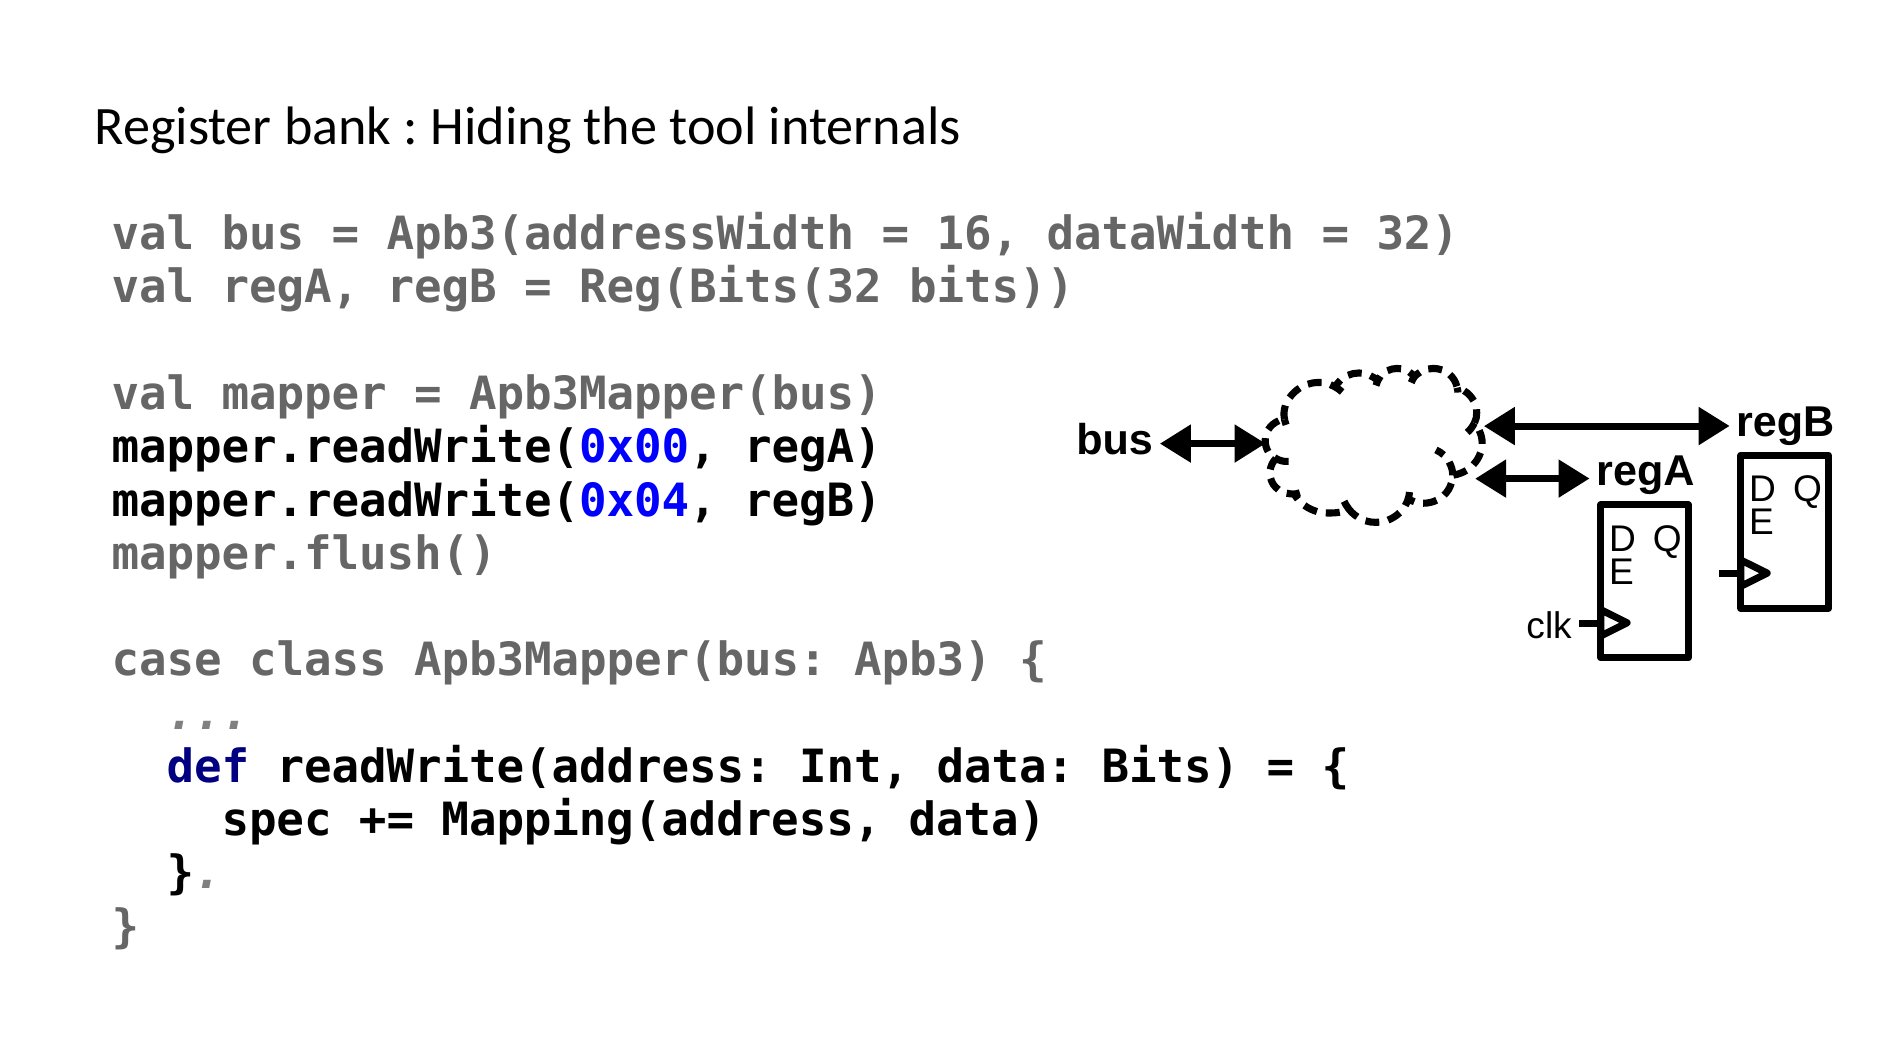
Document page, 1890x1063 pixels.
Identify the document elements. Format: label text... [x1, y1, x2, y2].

picture [1039, 364, 1861, 662]
title Register bank : Hiding the tool internals [94, 42, 1796, 220]
text_box val bus = Apb3(addressWidth = 16, dataWidth = 32) val regA, regB = Reg(Bits(32 bits)) val mapper = Apb3Mapper(bus) mapper.readWrite(0x00, regA) mapper.readWrite(0x04, regB) mapper.flush() case class Apb3Mapper(bus: Apb3) { ... def readWrite(address: Int, data: Bits) = { spec += Mapping(address, data) }. } [96, 199, 1855, 1014]
